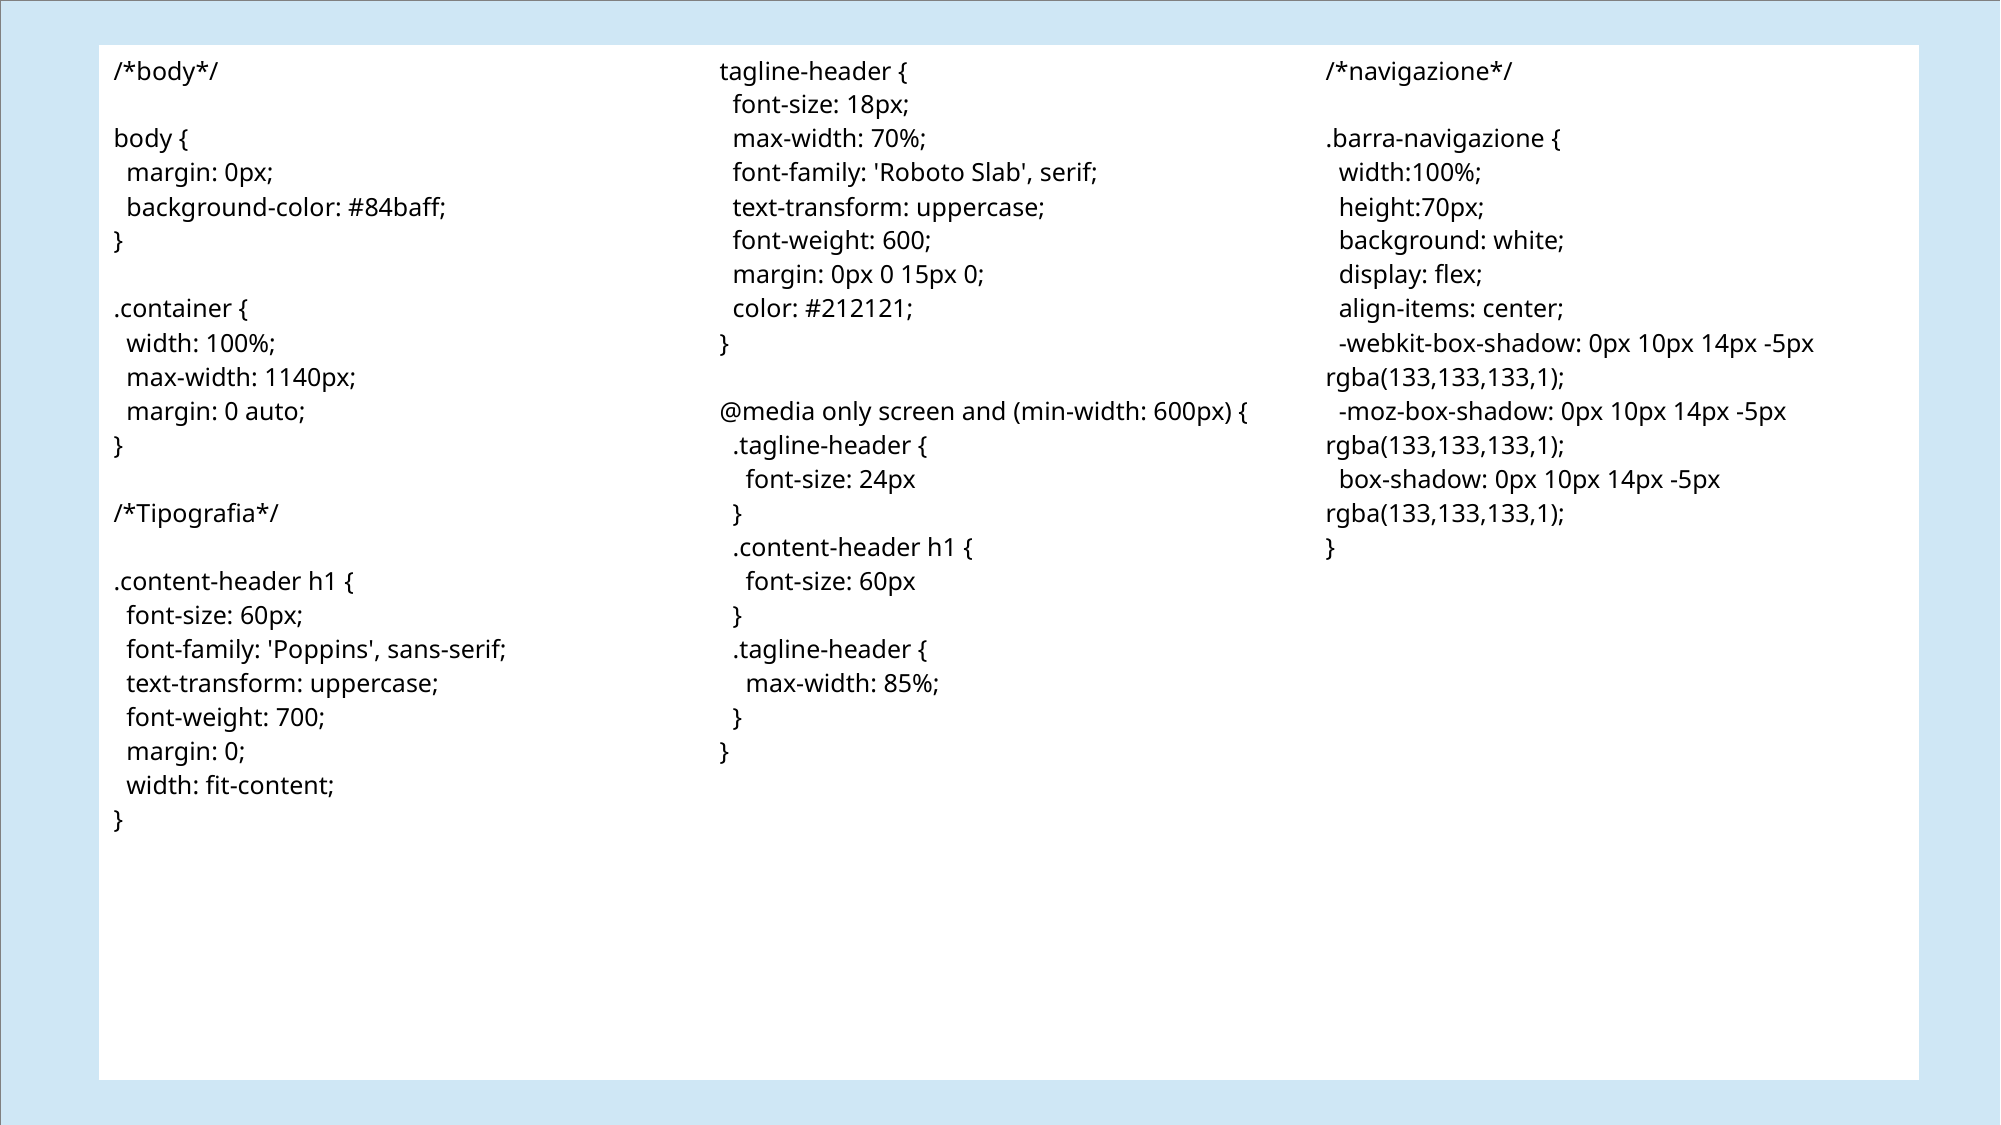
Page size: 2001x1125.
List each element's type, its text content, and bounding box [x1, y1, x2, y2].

table_header tagline-header { font-size: 18px; max-width: 70%; font-family: 'Roboto Slab', serif; text-transform: uppercase; font-weight: 600; margin: 0px 0 15px 0; color: #212121; } @media only screen and (min-width: 600px) { .tagline-header { font-size: 24px } .content-header h1 { font-size: 60px } .tagline-header { max-width: 85%; } } [706, 46, 1311, 1079]
table_header /*body*/ body { margin: 0px; background-color: #84baff; } .container { width: 100%; max-width: 1140px; margin: 0 auto; } /*Tipografia*/ .content-header h1 { font-size: 60px; font-family: 'Poppins', sans-serif; text-transform: uppercase; font-weight: 700; margin: 0; width: fit-content; } [100, 46, 705, 1079]
text_box [0, 0, 2000, 1125]
table_header /*navigazione*/ .barra-navigazione { width:100%; height:70px; background: white; display: flex; align-items: center; -webkit-box-shadow: 0px 10px 14px -5px rgba(133,133,133,1); -moz-box-shadow: 0px 10px 14px -5px rgba(133,133,133,1); box-shadow: 0px 10px 14px -5px rgba(133,133,133,1); } [1312, 46, 1918, 1079]
